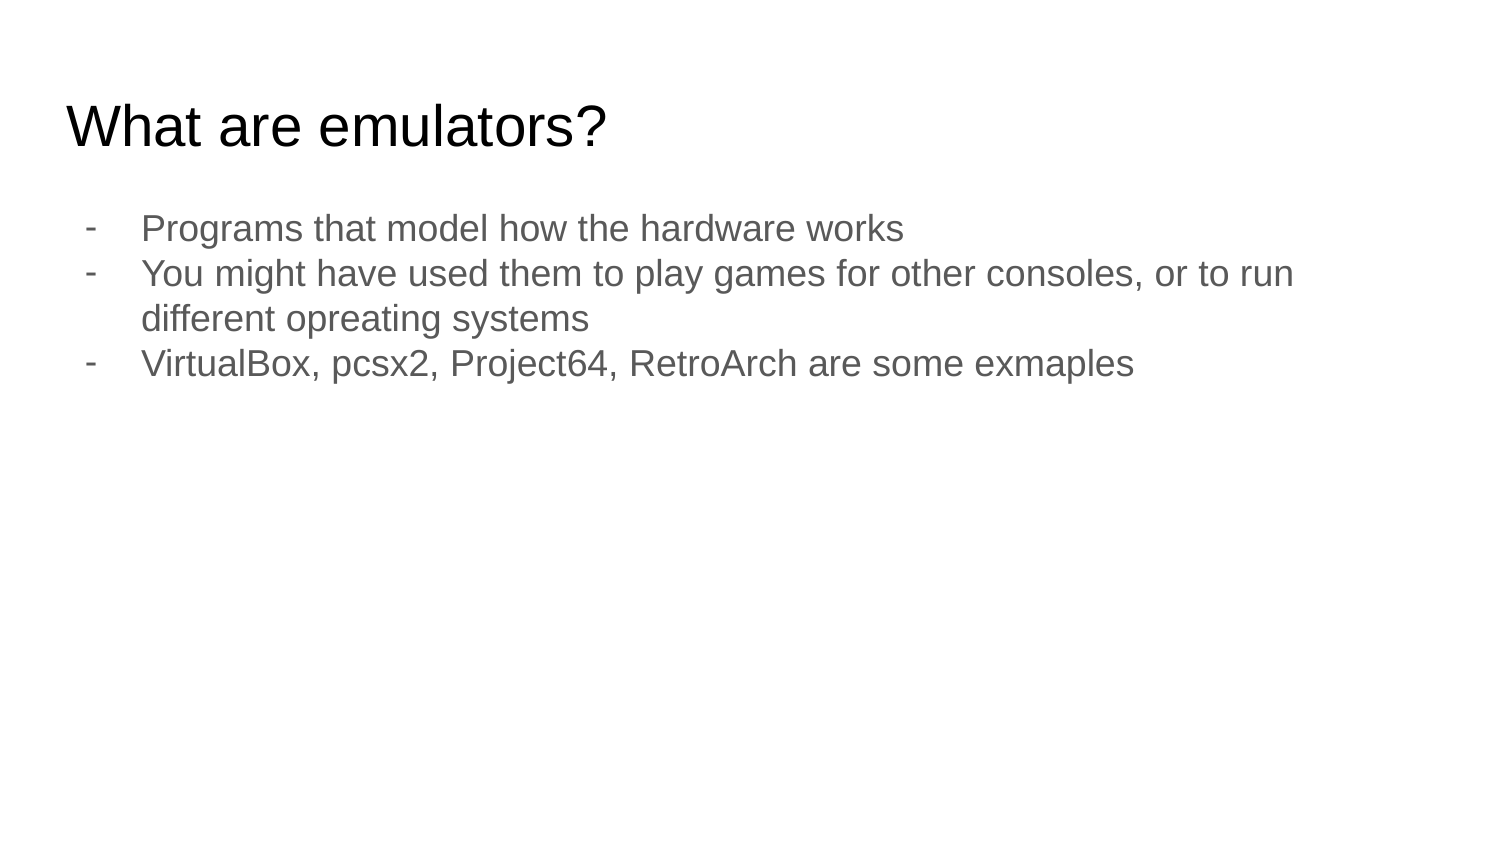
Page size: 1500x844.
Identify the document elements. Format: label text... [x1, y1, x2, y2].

list Programs that model how the hardware works You might have used them to play games for other consoles, or to run different opreating systems VirtualBox, pcsx2, Project64, RetroArch are some exmaples [51, 189, 1449, 750]
title What are emulators? [51, 72, 1449, 167]
